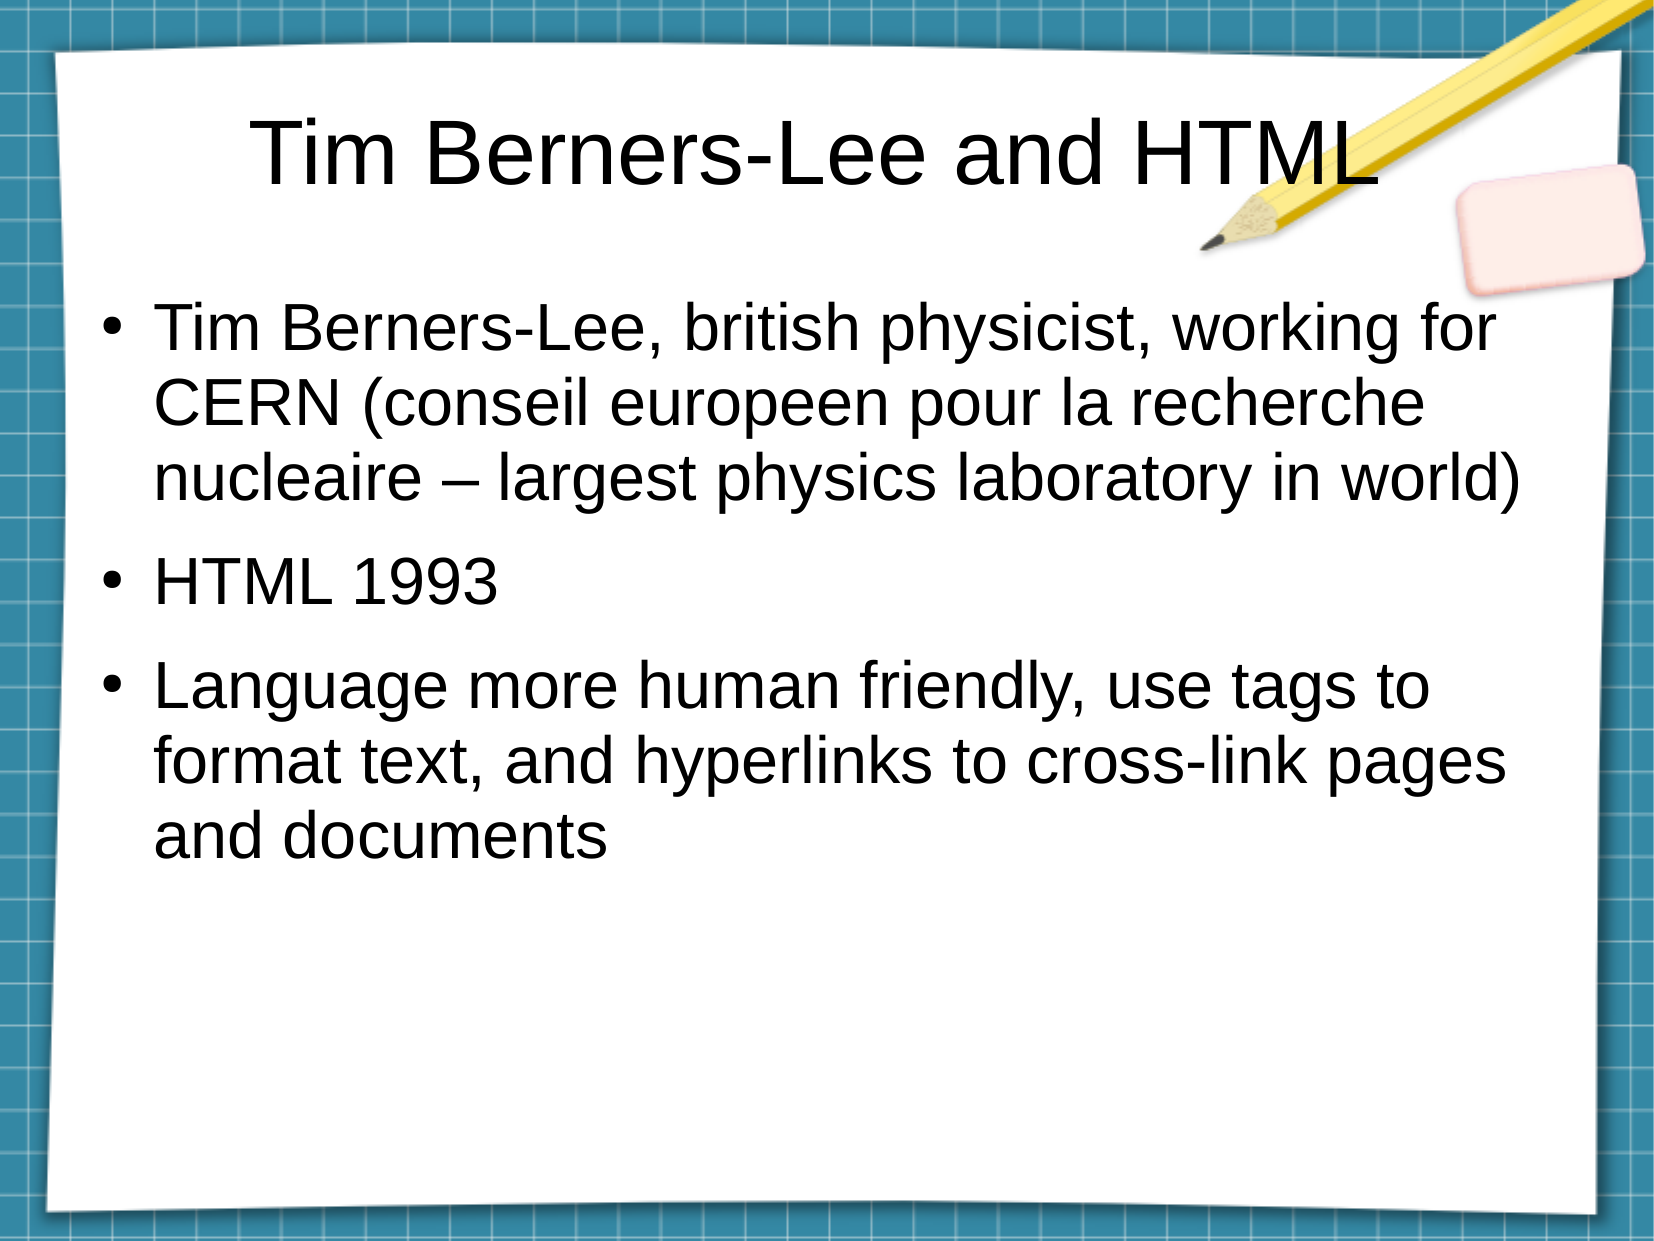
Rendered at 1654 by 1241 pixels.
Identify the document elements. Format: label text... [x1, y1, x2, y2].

picture [0, 0, 1654, 1241]
title Tim Berners-Lee and HTML [82, 49, 1571, 257]
list Tim Berners-Lee, british physicist, working for CERN (conseil europeen pour la recherche nucleaire – largest physics laboratory in world) HTML 1993 Language more human friendly, use tags to format text, and hyperlinks to cross-link pages and documents [82, 290, 1571, 1010]
